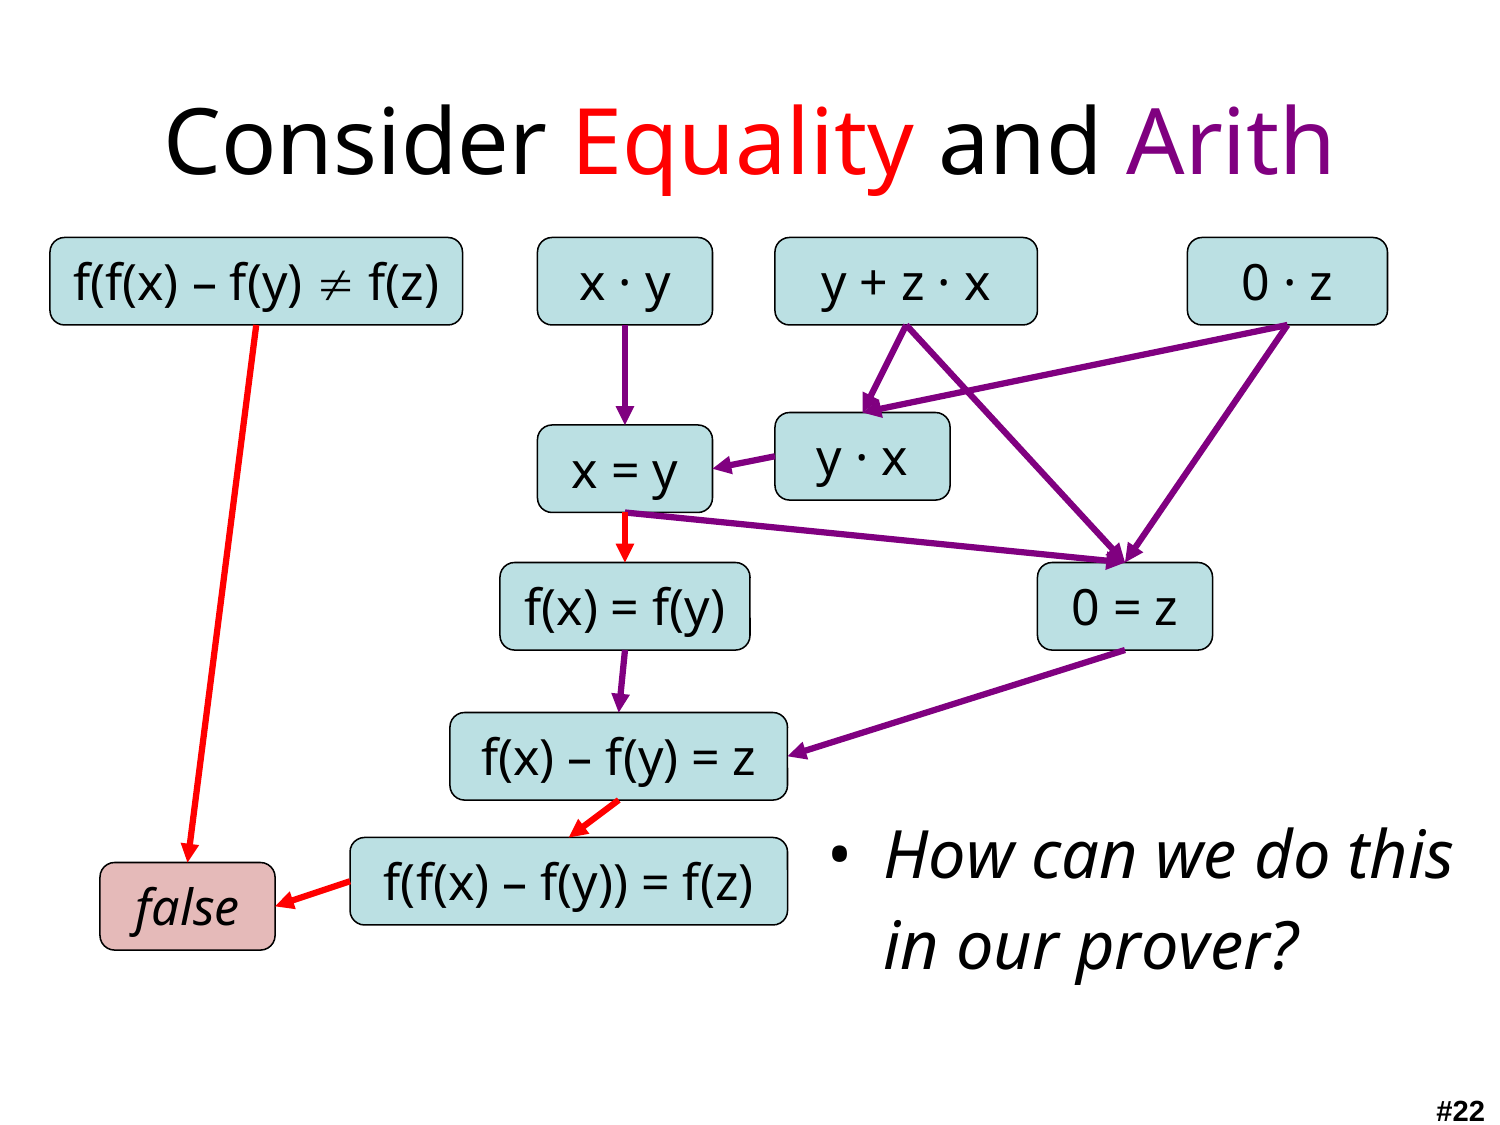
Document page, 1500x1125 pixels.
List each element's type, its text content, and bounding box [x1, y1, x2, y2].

text_box x = y [537, 424, 713, 513]
text_box x · y [537, 237, 713, 325]
text_box 0 · z [1187, 237, 1388, 325]
text_box false [99, 862, 276, 951]
text_box y · x [774, 412, 951, 501]
text_box f(x) – f(y) = z [449, 712, 788, 801]
text_box y + z · x [774, 237, 1038, 325]
text_box 0 = z [1037, 562, 1213, 651]
text_box f(f(x) – f(y)  f(z) [49, 237, 463, 325]
text_box f(f(x) – f(y)) = f(z) [350, 837, 788, 925]
text_box f(x) = f(y) [499, 562, 751, 651]
title Consider Equality and Arith [24, 45, 1476, 233]
list How can we do this in our prover? [812, 800, 1475, 1101]
